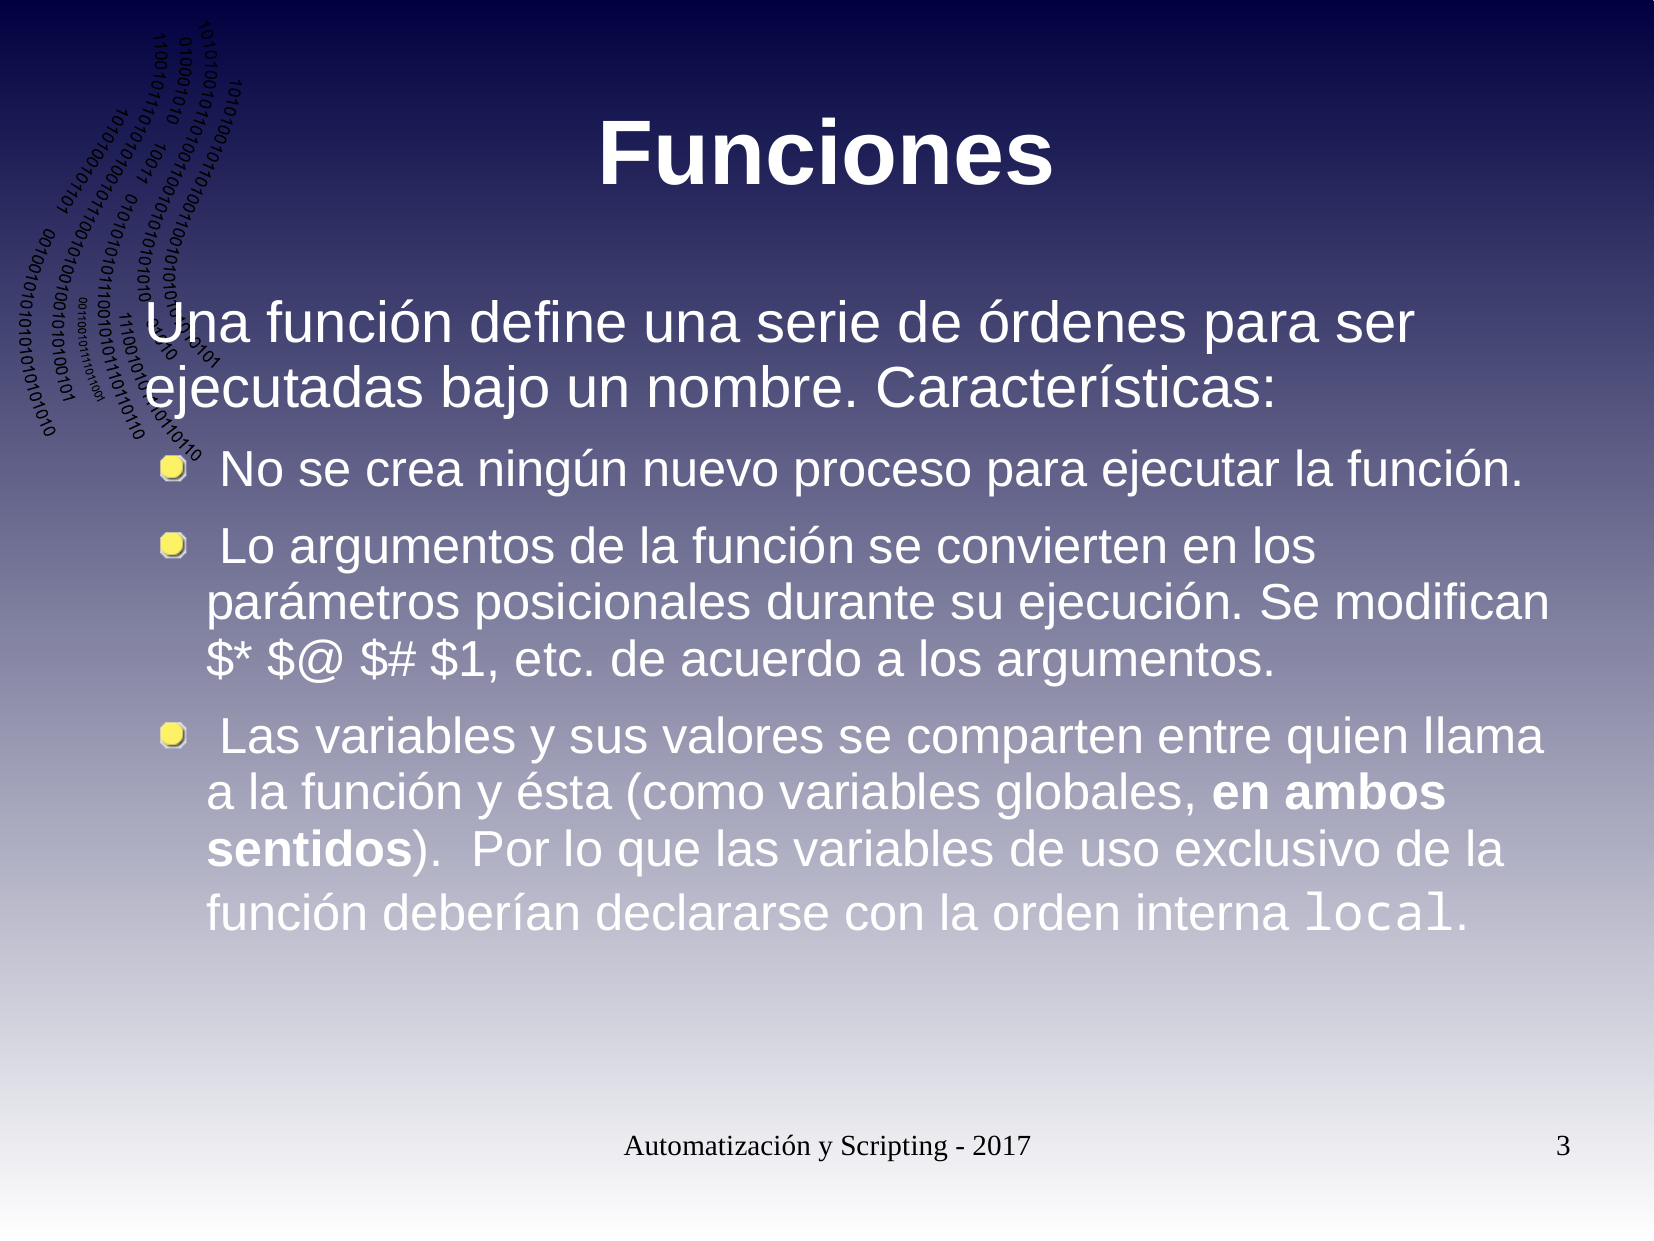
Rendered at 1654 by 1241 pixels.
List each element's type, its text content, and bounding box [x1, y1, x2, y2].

title Funciones [82, 49, 1571, 257]
picture [18, 20, 243, 461]
list Una función define una serie de órdenes para ser ejecutadas bajo un nombre. Características: No se crea ningún nuevo proceso para ejecutar la función. Lo argumentos de la función se convierten en los parámetros posicionales durante su ejecución. Se modifican $* $@ $# $1, etc. de acuerdo a los argumentos. Las variables y sus valores se comparten entre quien llama a la función y ésta (como variables globales, en ambos sentidos). Por lo que las variables de uso exclusivo de la función deberían declararse con la orden interna local. [82, 290, 1571, 1010]
